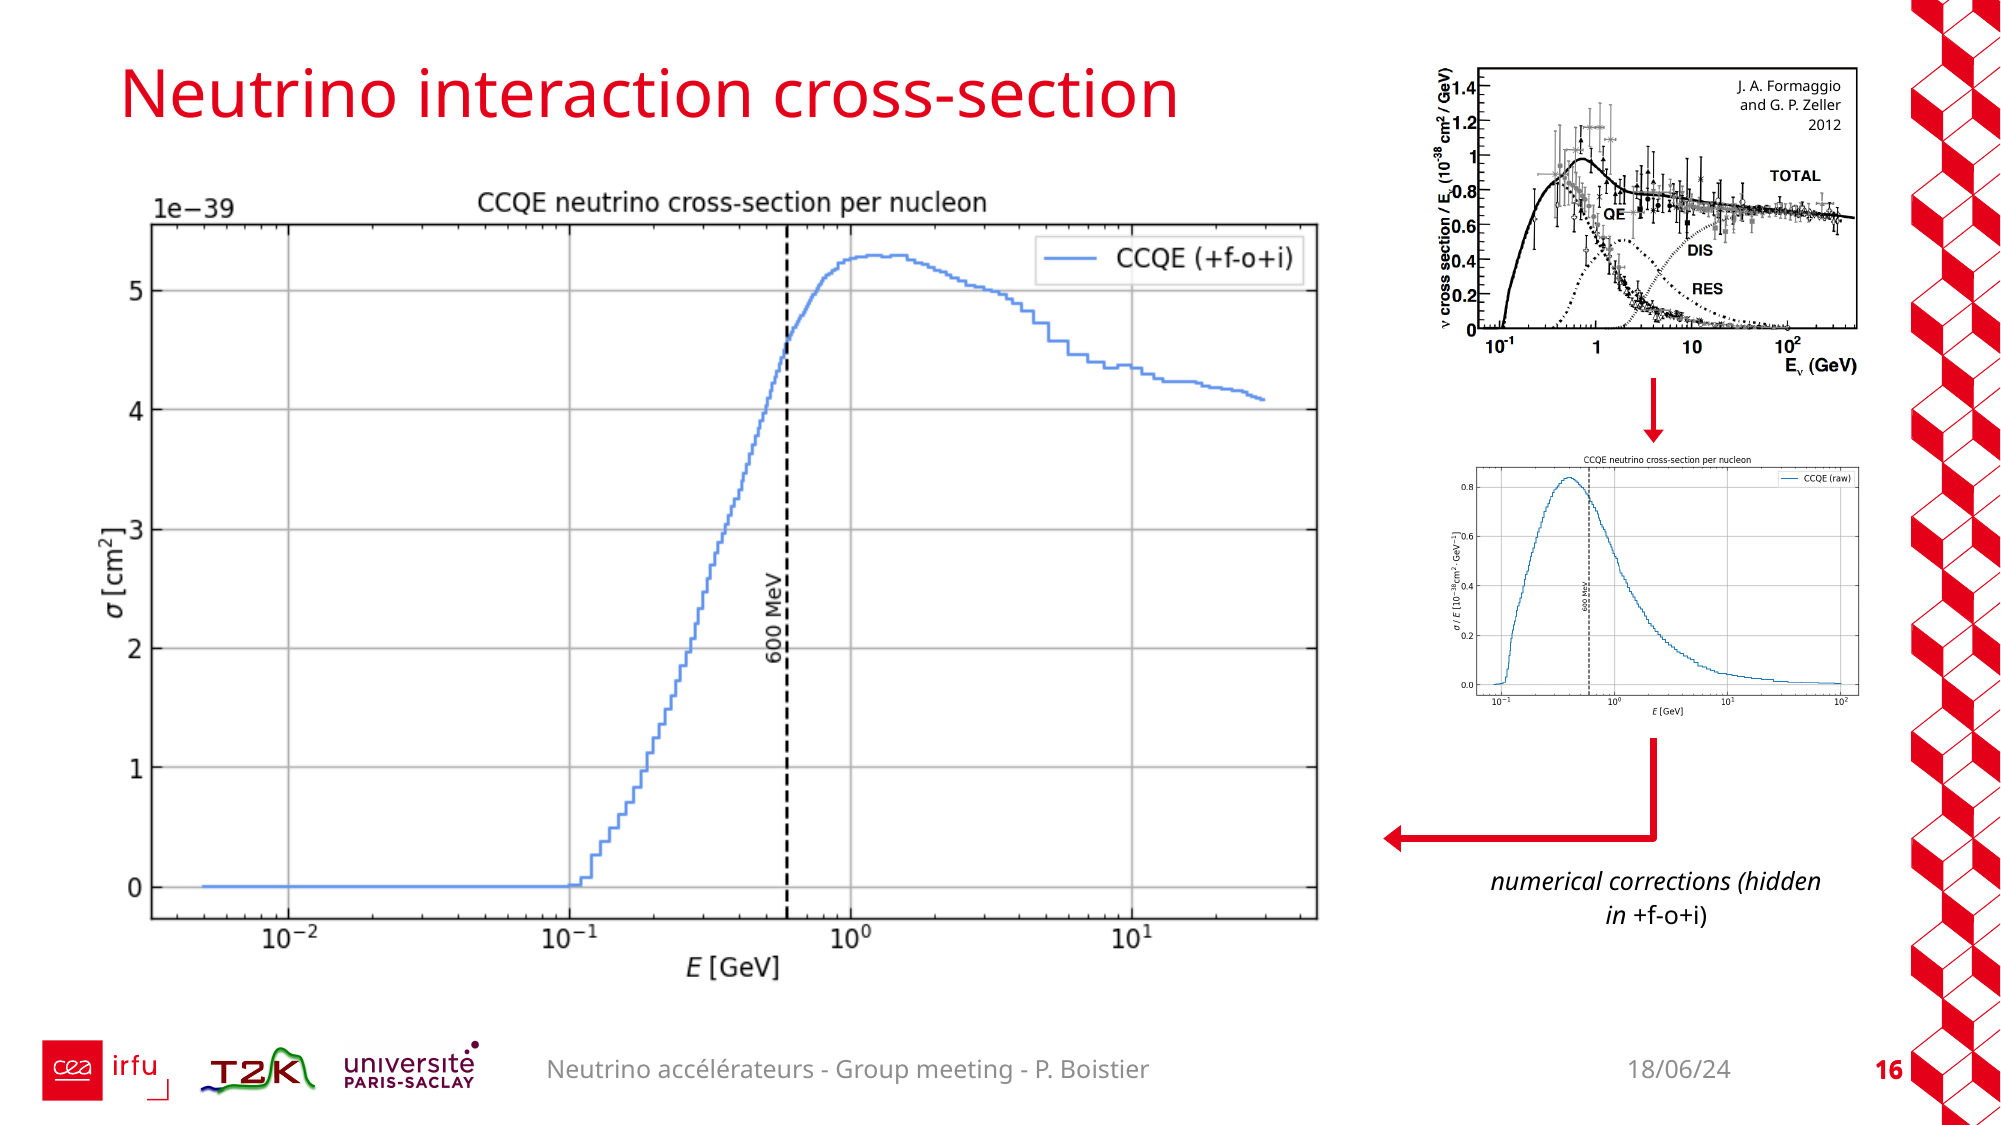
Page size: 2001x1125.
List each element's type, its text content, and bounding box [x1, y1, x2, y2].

text_box numerical corrections (hidden in +f-o+i) [1464, 856, 1849, 975]
picture [196, 1040, 318, 1101]
text_box <numéro> [1804, 1041, 1919, 1102]
title Neutrino interaction cross-section [119, 52, 1881, 196]
picture [82, 176, 1330, 999]
text_box J. A. Formaggio and G. P. Zeller 2012 [1706, 68, 1856, 317]
picture [1429, 60, 1869, 378]
picture [1446, 451, 1863, 721]
picture [344, 1040, 479, 1089]
